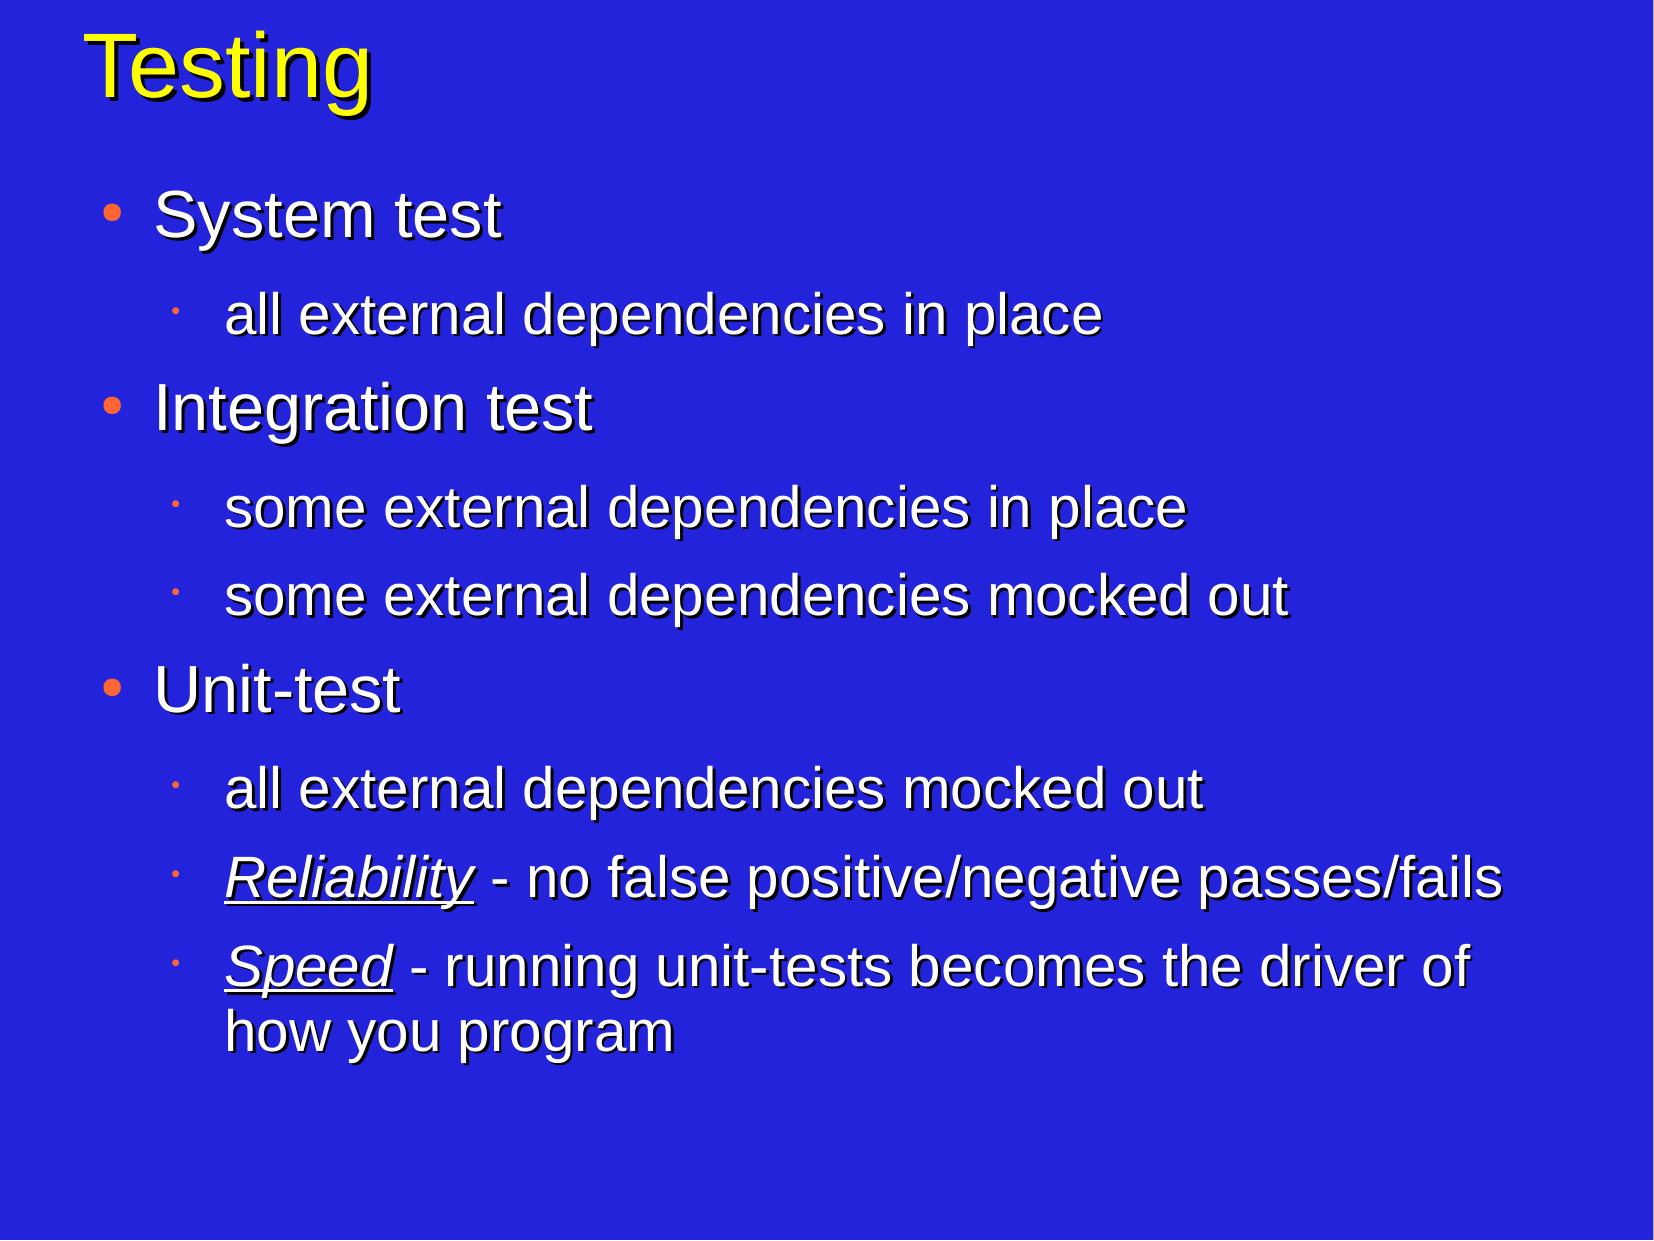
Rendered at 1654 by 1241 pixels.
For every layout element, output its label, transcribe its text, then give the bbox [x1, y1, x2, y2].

title Testing [82, 2, 1571, 130]
list System test all external dependencies in place Integration test some external dependencies in place some external dependencies mocked out Unit-test all external dependencies mocked out Reliability - no false positive/negative passes/fails Speed - running unit-tests becomes the driver of how you program [82, 177, 1571, 1182]
